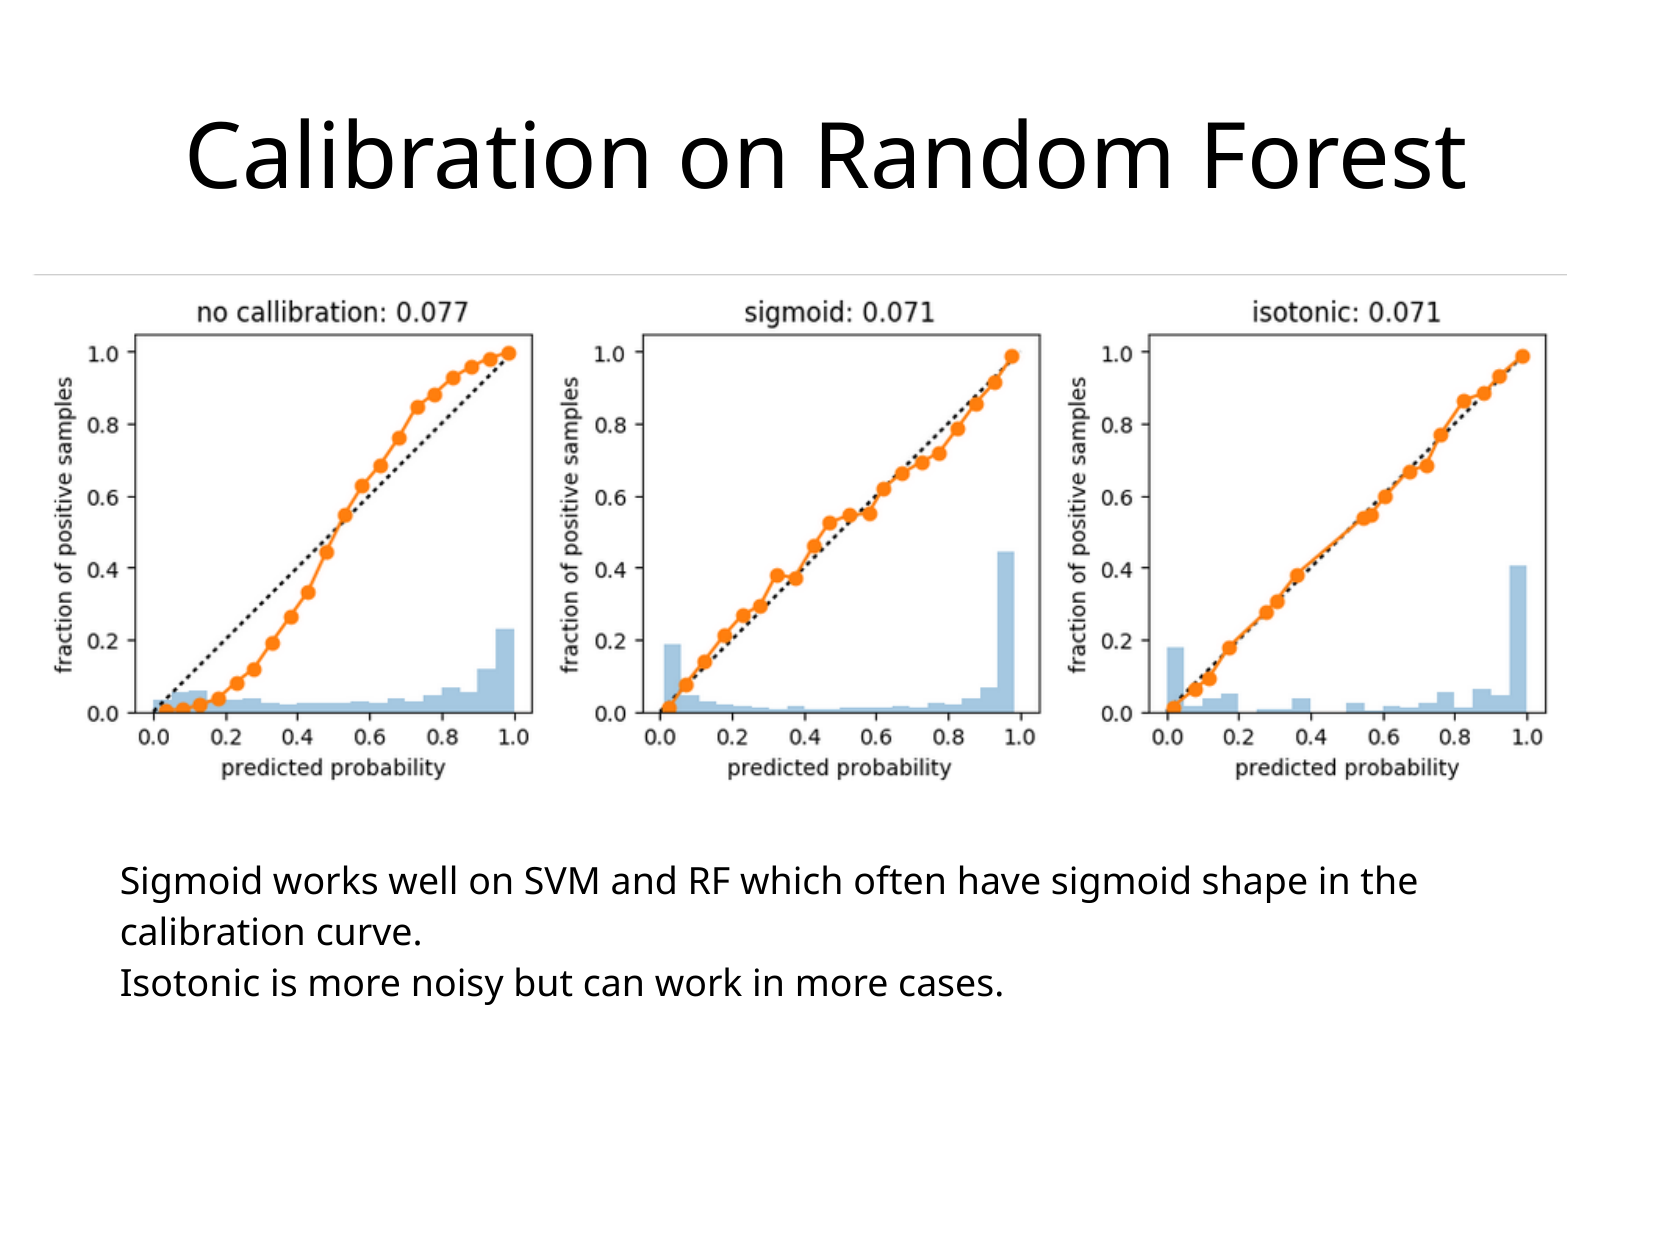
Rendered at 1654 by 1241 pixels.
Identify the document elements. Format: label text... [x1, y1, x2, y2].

text_box Sigmoid works well on SVM and RF which often have sigmoid shape in the calibration curve. Isotonic is more noisy but can work in more cases. [105, 846, 1571, 976]
picture [22, 274, 1567, 791]
title Calibration on Random Forest [82, 49, 1571, 257]
